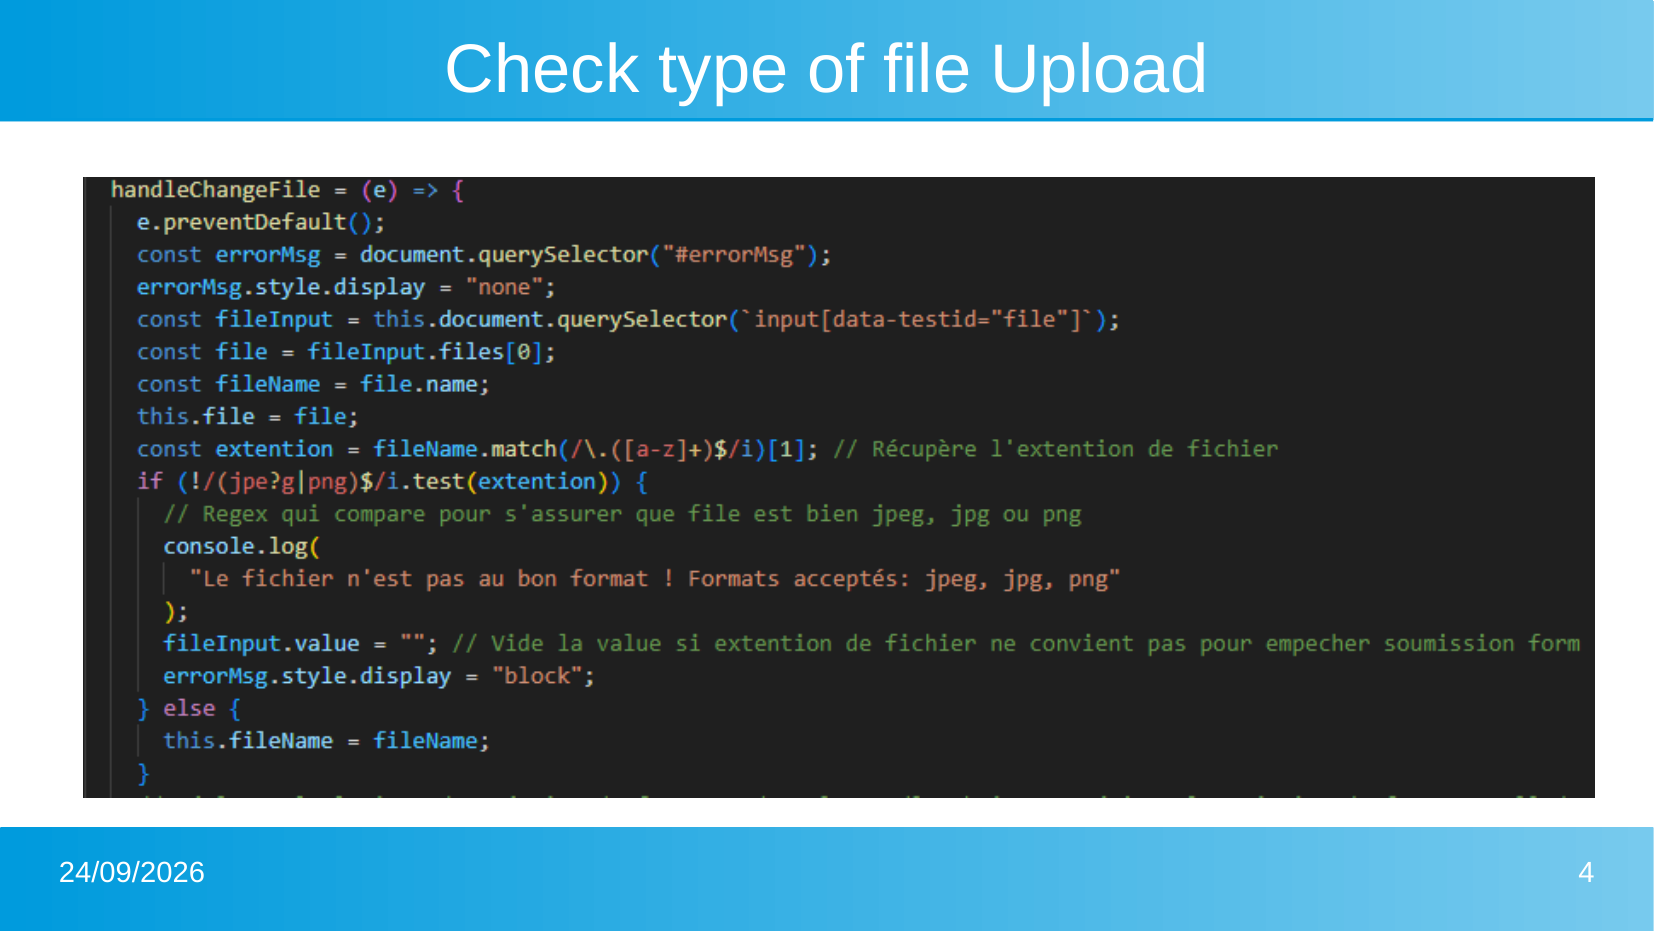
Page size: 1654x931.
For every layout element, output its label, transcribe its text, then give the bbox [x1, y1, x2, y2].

title Check type of file Upload [59, 29, 1595, 108]
picture [83, 177, 1595, 798]
